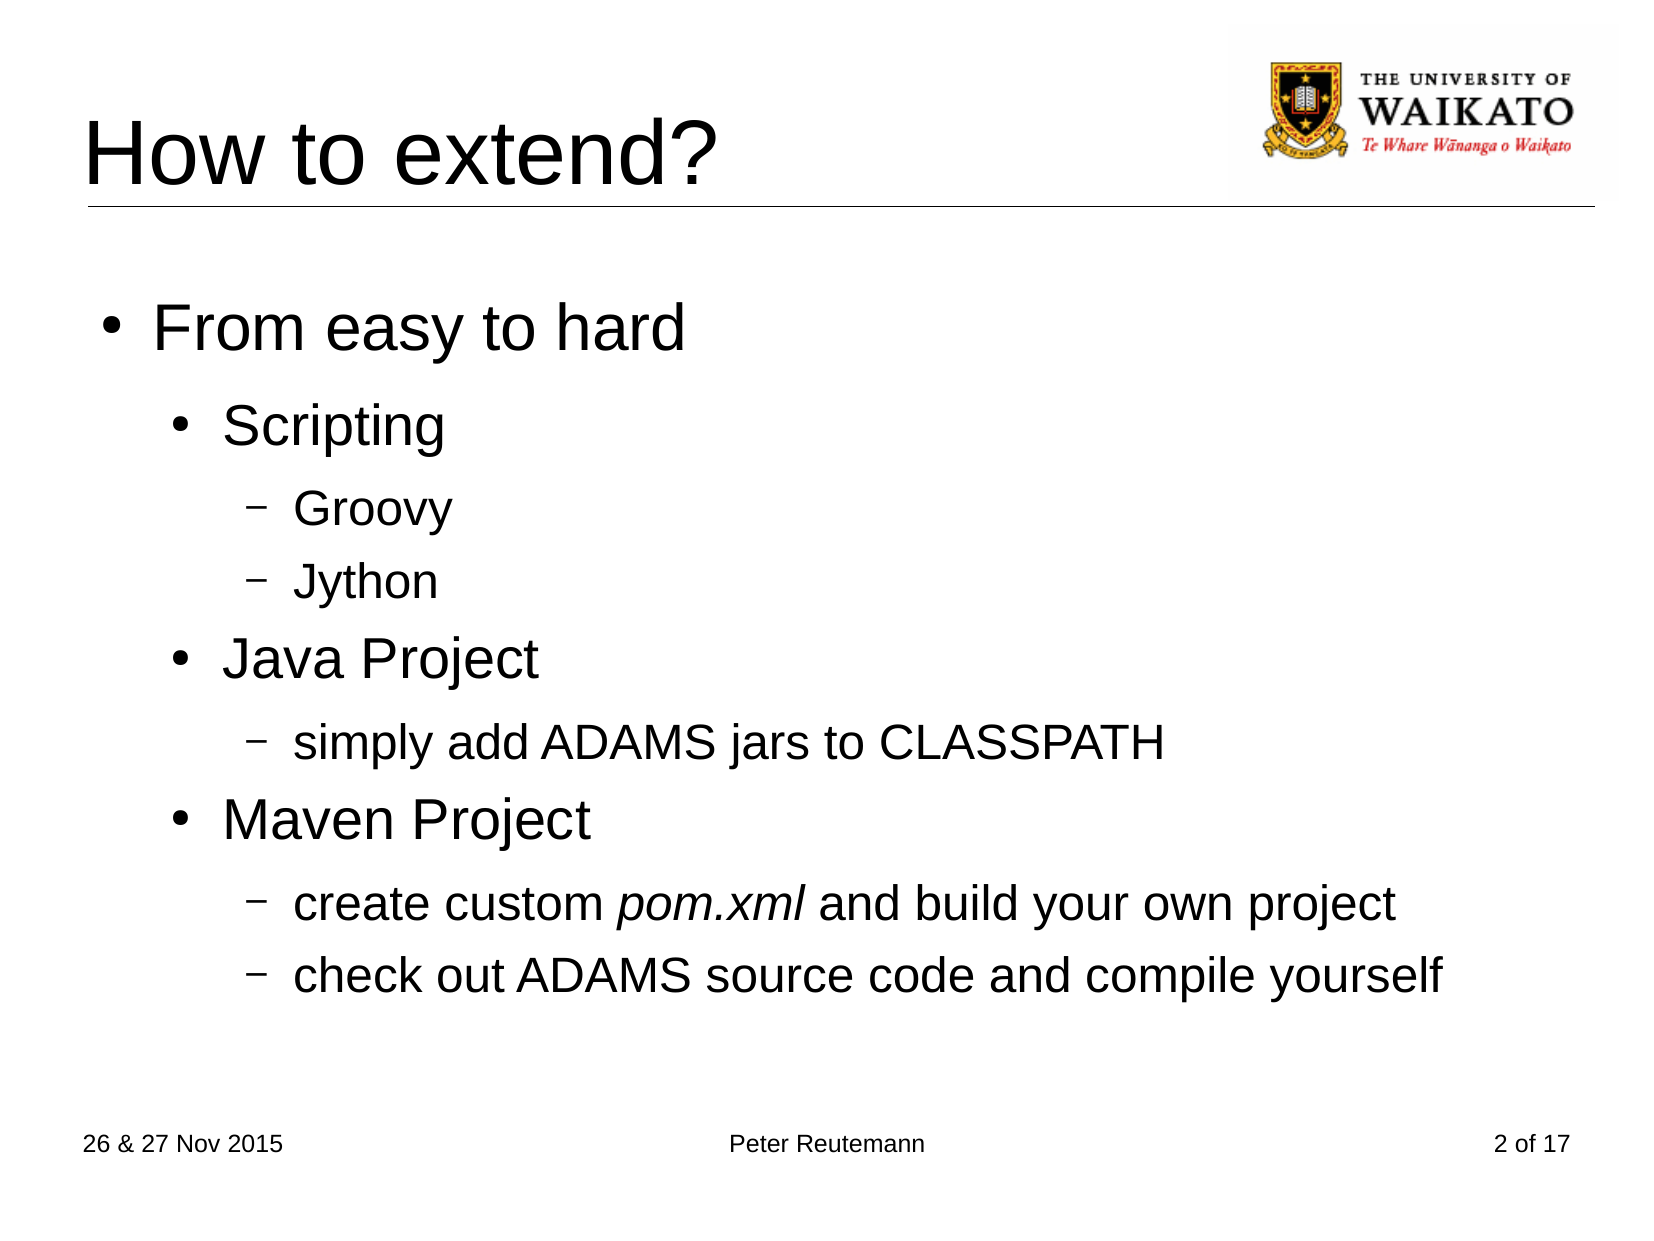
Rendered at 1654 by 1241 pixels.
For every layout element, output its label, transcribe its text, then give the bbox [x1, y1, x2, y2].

picture [1228, 24, 1619, 201]
title How to extend? [82, 49, 1571, 257]
list From easy to hard Scripting Groovy Jython Java Project simply add ADAMS jars to CLASSPATH Maven Project create custom pom.xml and build your own project check out ADAMS source code and compile yourself [82, 290, 1571, 1010]
